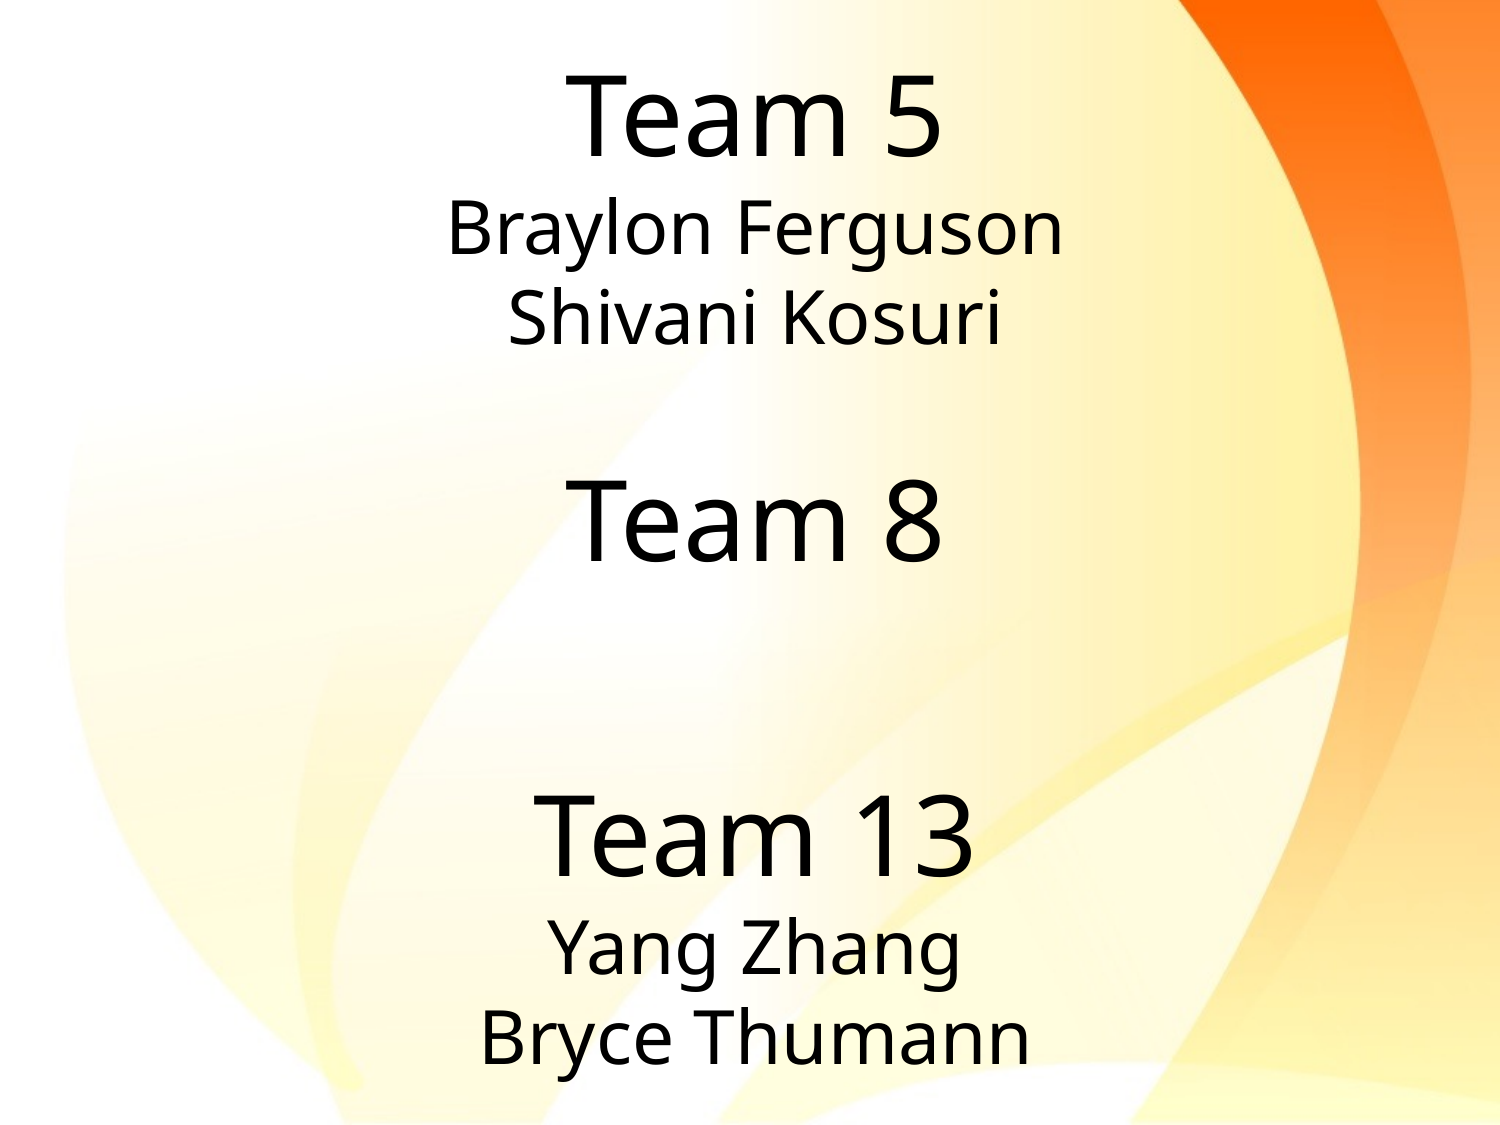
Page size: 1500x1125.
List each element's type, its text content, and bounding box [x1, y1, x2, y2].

picture [0, 0, 1500, 1125]
text_box Team 5 Braylon Ferguson Shivani Kosuri Team 8 Team 13 Yang Zhang Bryce Thumann [108, 187, 1403, 351]
